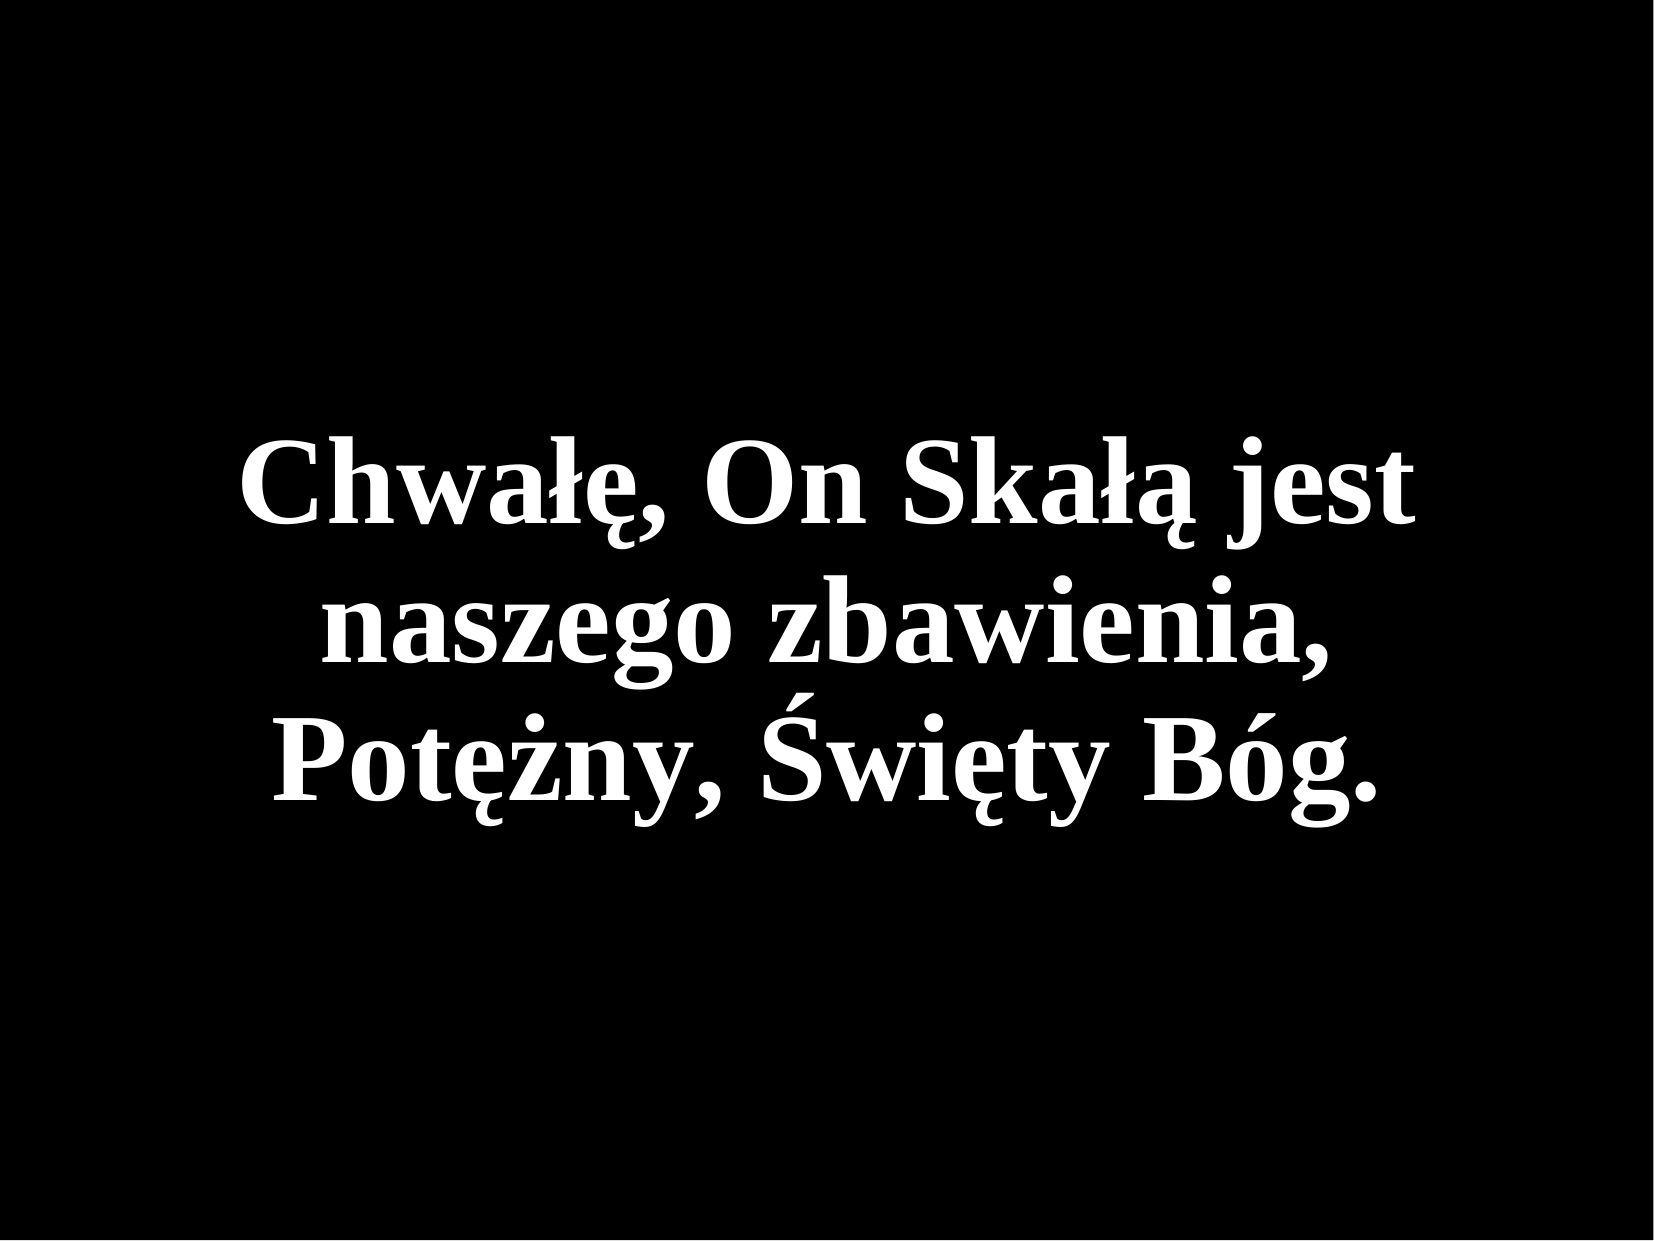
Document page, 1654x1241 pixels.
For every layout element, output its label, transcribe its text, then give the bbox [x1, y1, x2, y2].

title Chwałę, On Skałą jest naszego zbawienia, Potężny, Święty Bóg. [0, 0, 1654, 1241]
